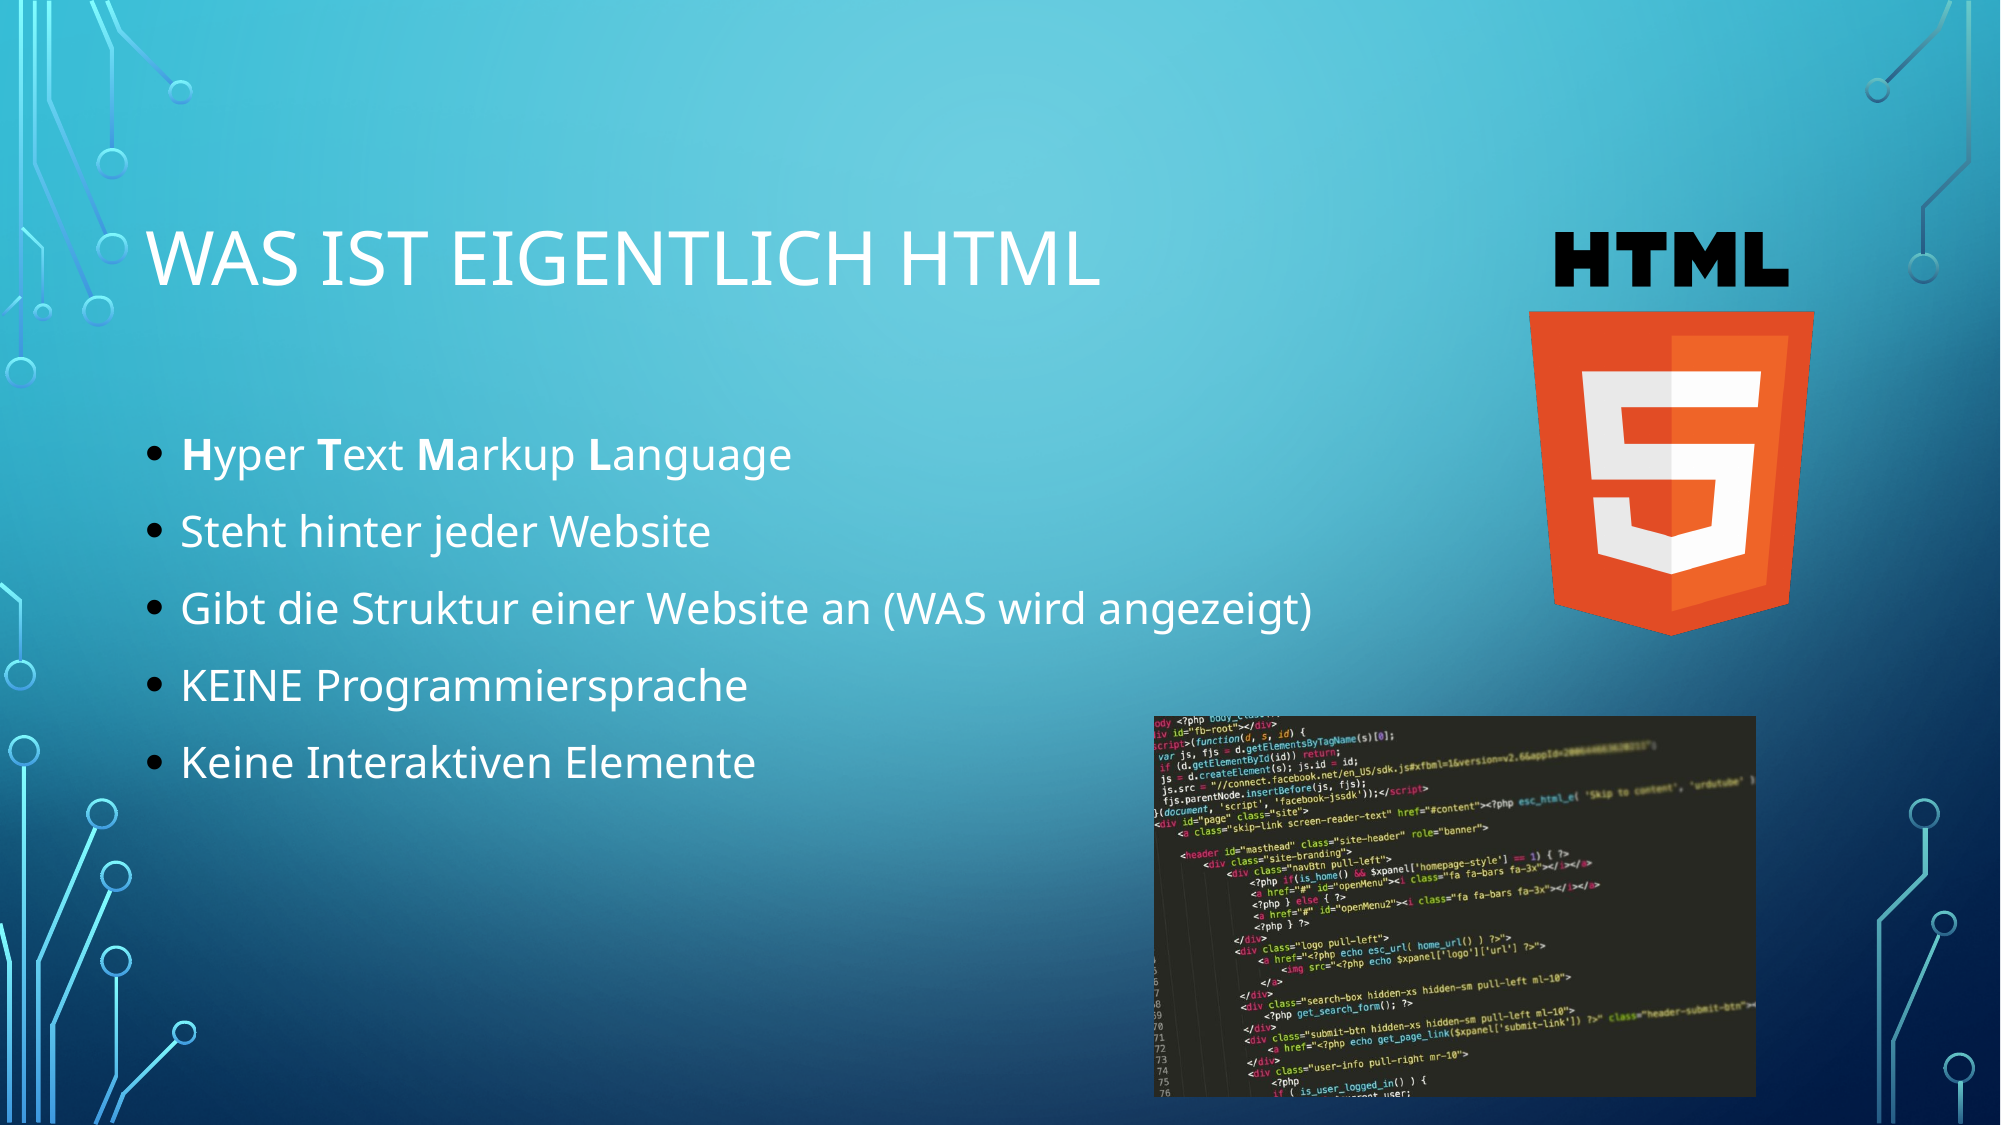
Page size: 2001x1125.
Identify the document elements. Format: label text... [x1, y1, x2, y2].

picture [1470, 233, 1873, 637]
picture [1154, 716, 1756, 1097]
title Was ist eigentlich html [130, 140, 1756, 383]
list Hyper Text Markup Language Steht hinter jeder Website Gibt die Struktur einer Website an (WAS wird angezeigt) KEINE Programmiersprache Keine Interaktiven Elemente [130, 414, 1379, 836]
